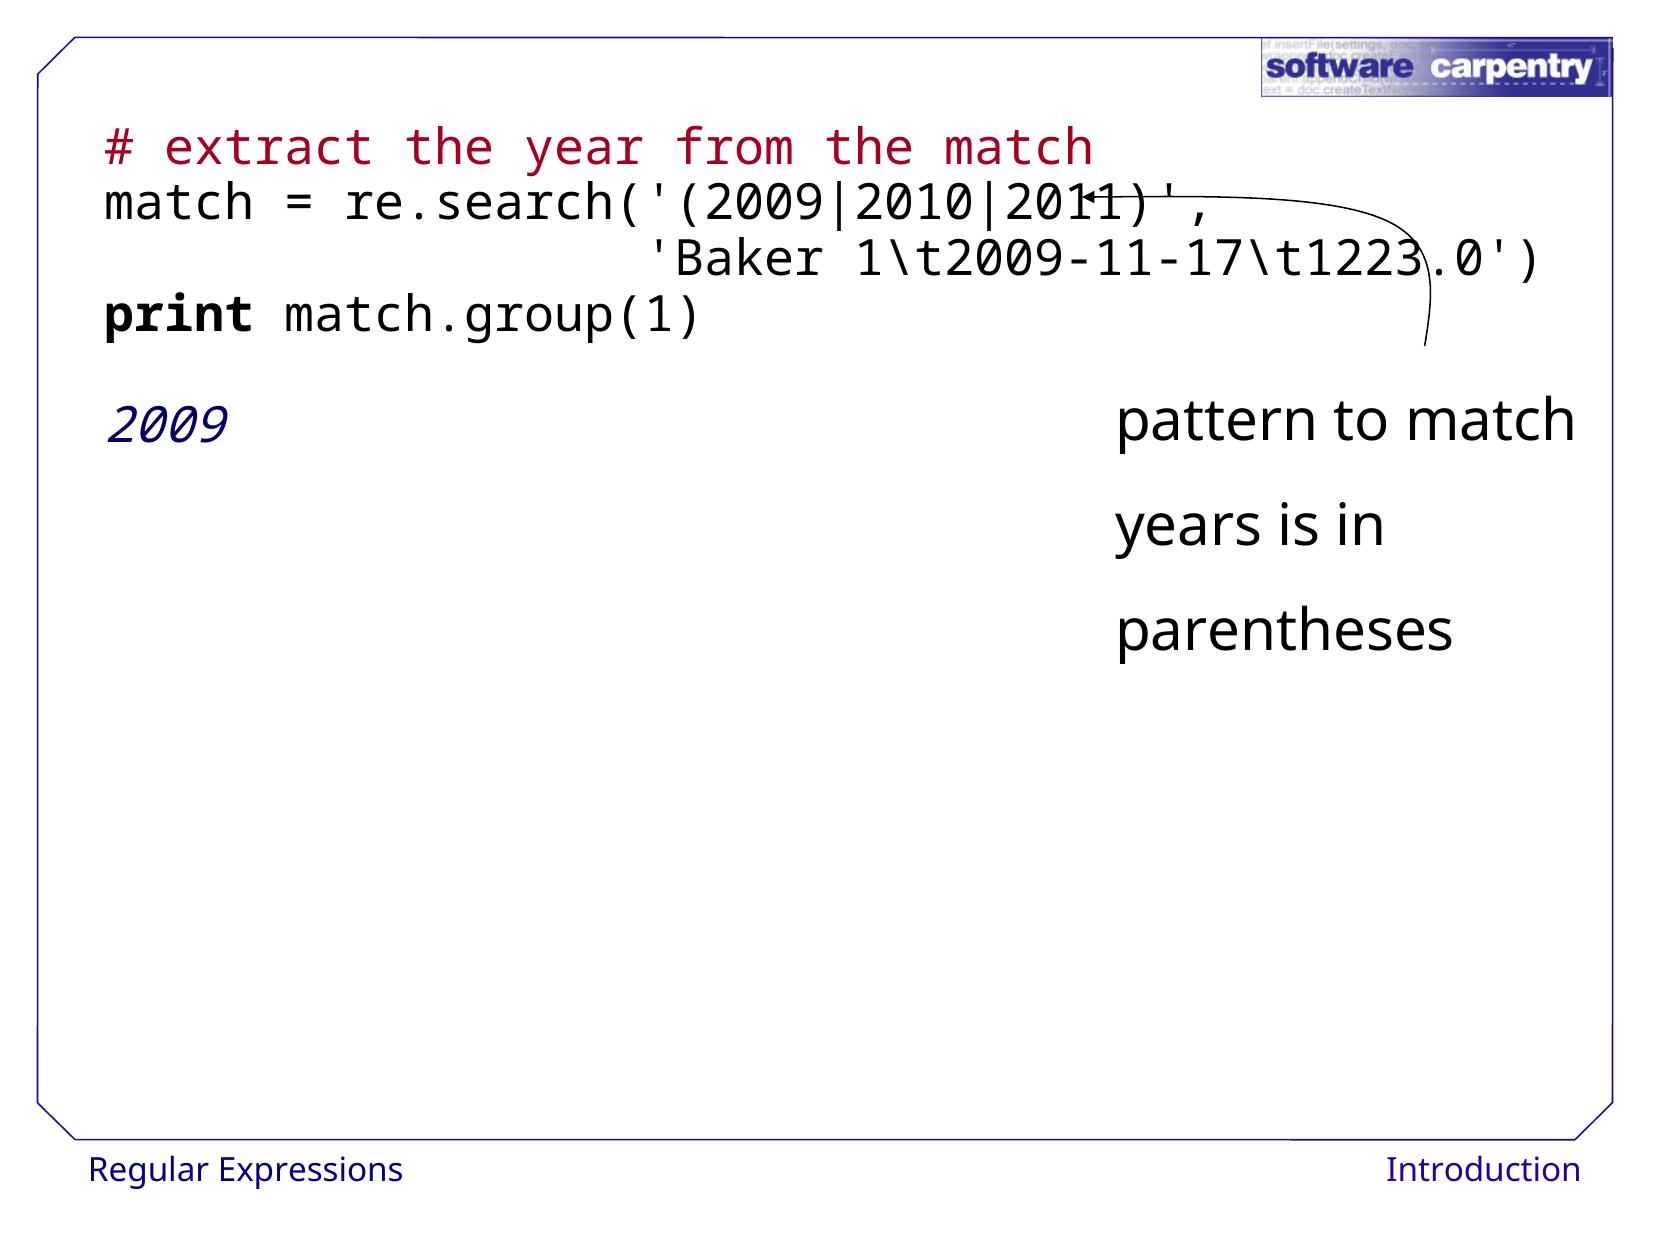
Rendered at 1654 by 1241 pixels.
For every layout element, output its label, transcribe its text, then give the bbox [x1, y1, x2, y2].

picture [1261, 39, 1613, 97]
text_box # extract the year from the match match = re.search('(2009|2010|2011)', 'Baker 1\t2009-11-17\t1223.0') print match.group(1) 2009 [89, 112, 1512, 999]
text_box pattern to match years is in parentheses [1100, 339, 1593, 671]
